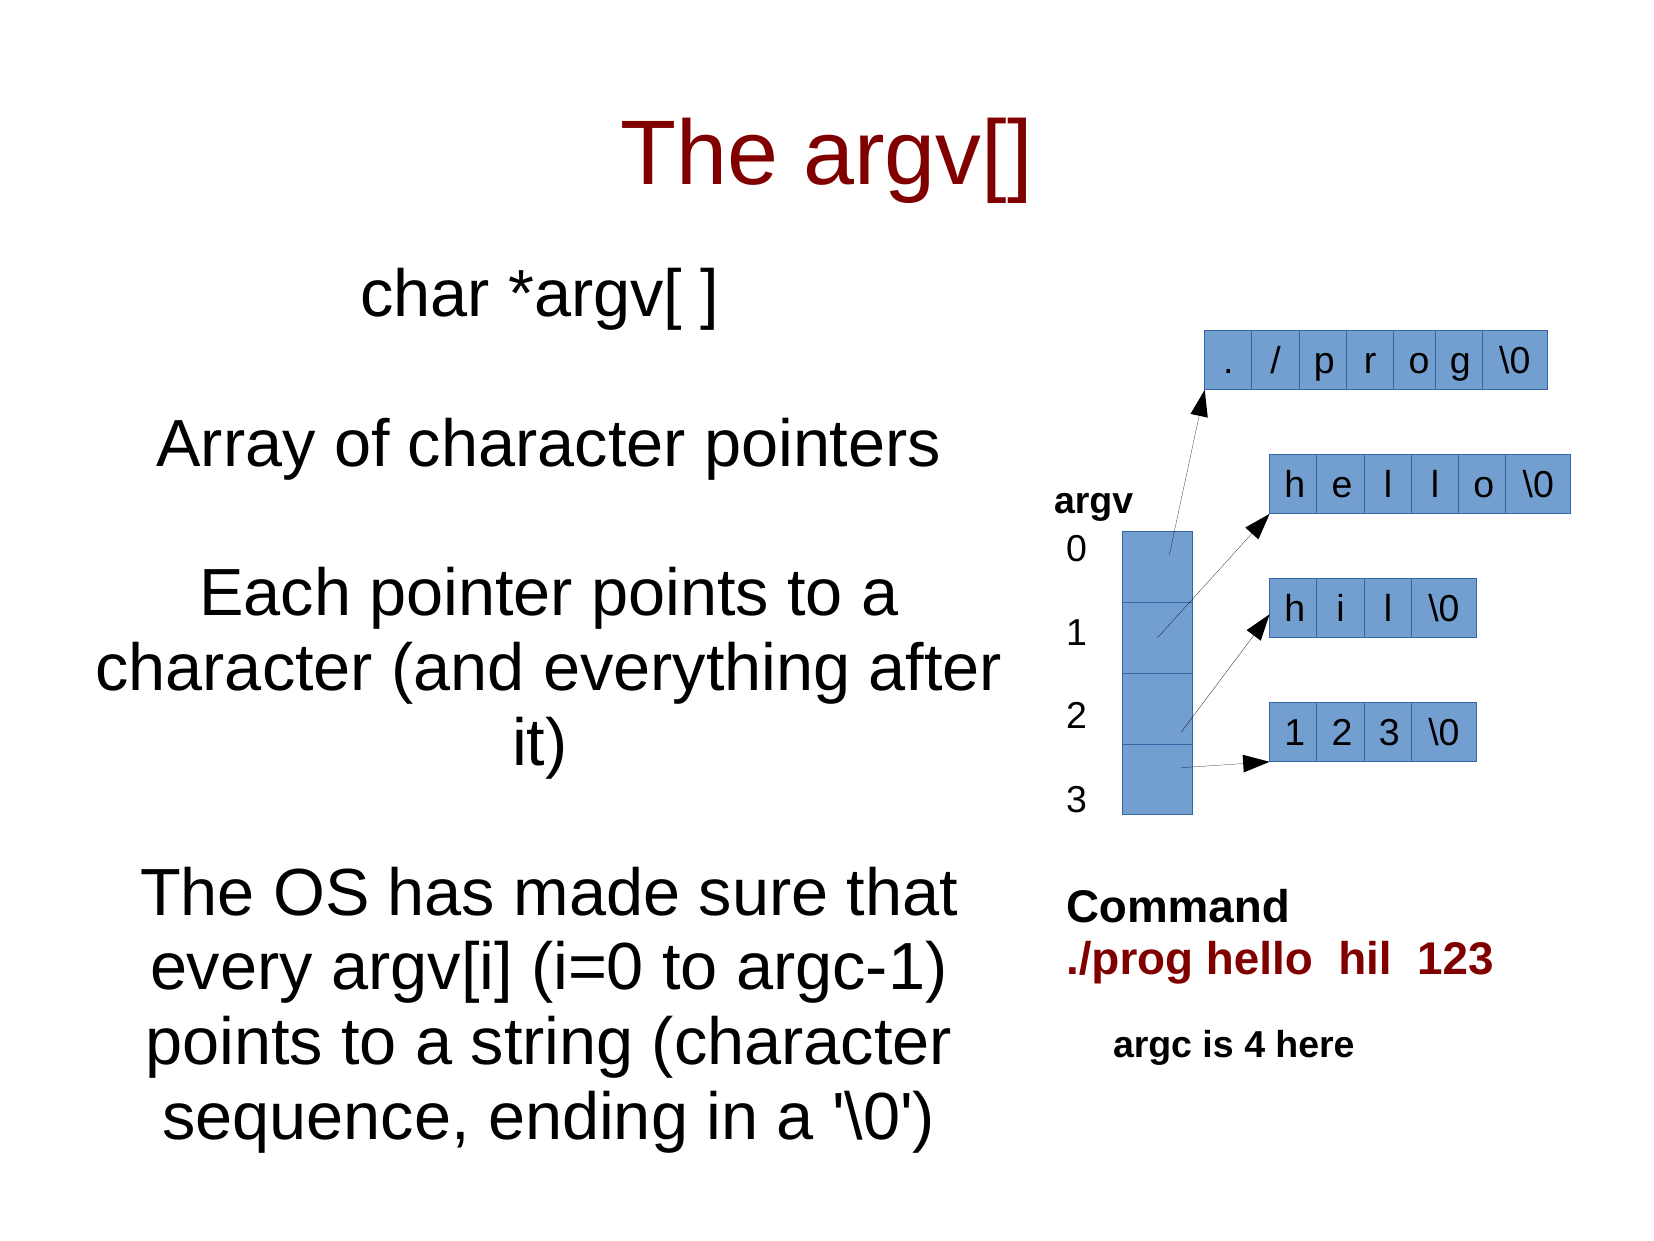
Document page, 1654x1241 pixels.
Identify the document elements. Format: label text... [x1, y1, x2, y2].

text_box r [1346, 330, 1393, 390]
text_box g [1435, 330, 1482, 390]
text_box i [1316, 578, 1364, 638]
subtitle char *argv[ ] Array of character pointers Each pointer points to a character (and everything after it) The OS has made sure that every argv[i] (i=0 to argc-1) points to a string (character sequence, ending in a '\0') [82, 218, 1016, 1191]
text_box \0 [1411, 702, 1477, 762]
text_box . [1204, 330, 1251, 390]
text_box e [1316, 454, 1364, 514]
text_box \0 [1505, 454, 1571, 514]
text_box / [1251, 330, 1299, 390]
text_box o [1458, 454, 1505, 514]
text_box Command ./prog hello hil 123 [1051, 874, 1654, 992]
text_box h [1269, 454, 1316, 514]
text_box l [1364, 454, 1411, 514]
text_box \0 [1482, 330, 1548, 390]
text_box l [1364, 578, 1411, 638]
text_box l [1411, 454, 1458, 514]
text_box 0 1 2 3 [1051, 572, 1111, 829]
text_box 2 [1316, 702, 1364, 762]
text_box p [1299, 330, 1346, 390]
text_box o [1393, 330, 1435, 390]
text_box 1 [1269, 702, 1316, 762]
text_box [1122, 531, 1193, 815]
text_box \0 [1411, 578, 1477, 638]
text_box argc is 4 here [1098, 1015, 1477, 1073]
text_box argv [1039, 472, 1170, 572]
text_box [1170, 531, 1174, 546]
text_box 3 [1364, 702, 1411, 762]
title The argv[] [82, 49, 1571, 257]
text_box h [1269, 578, 1316, 638]
